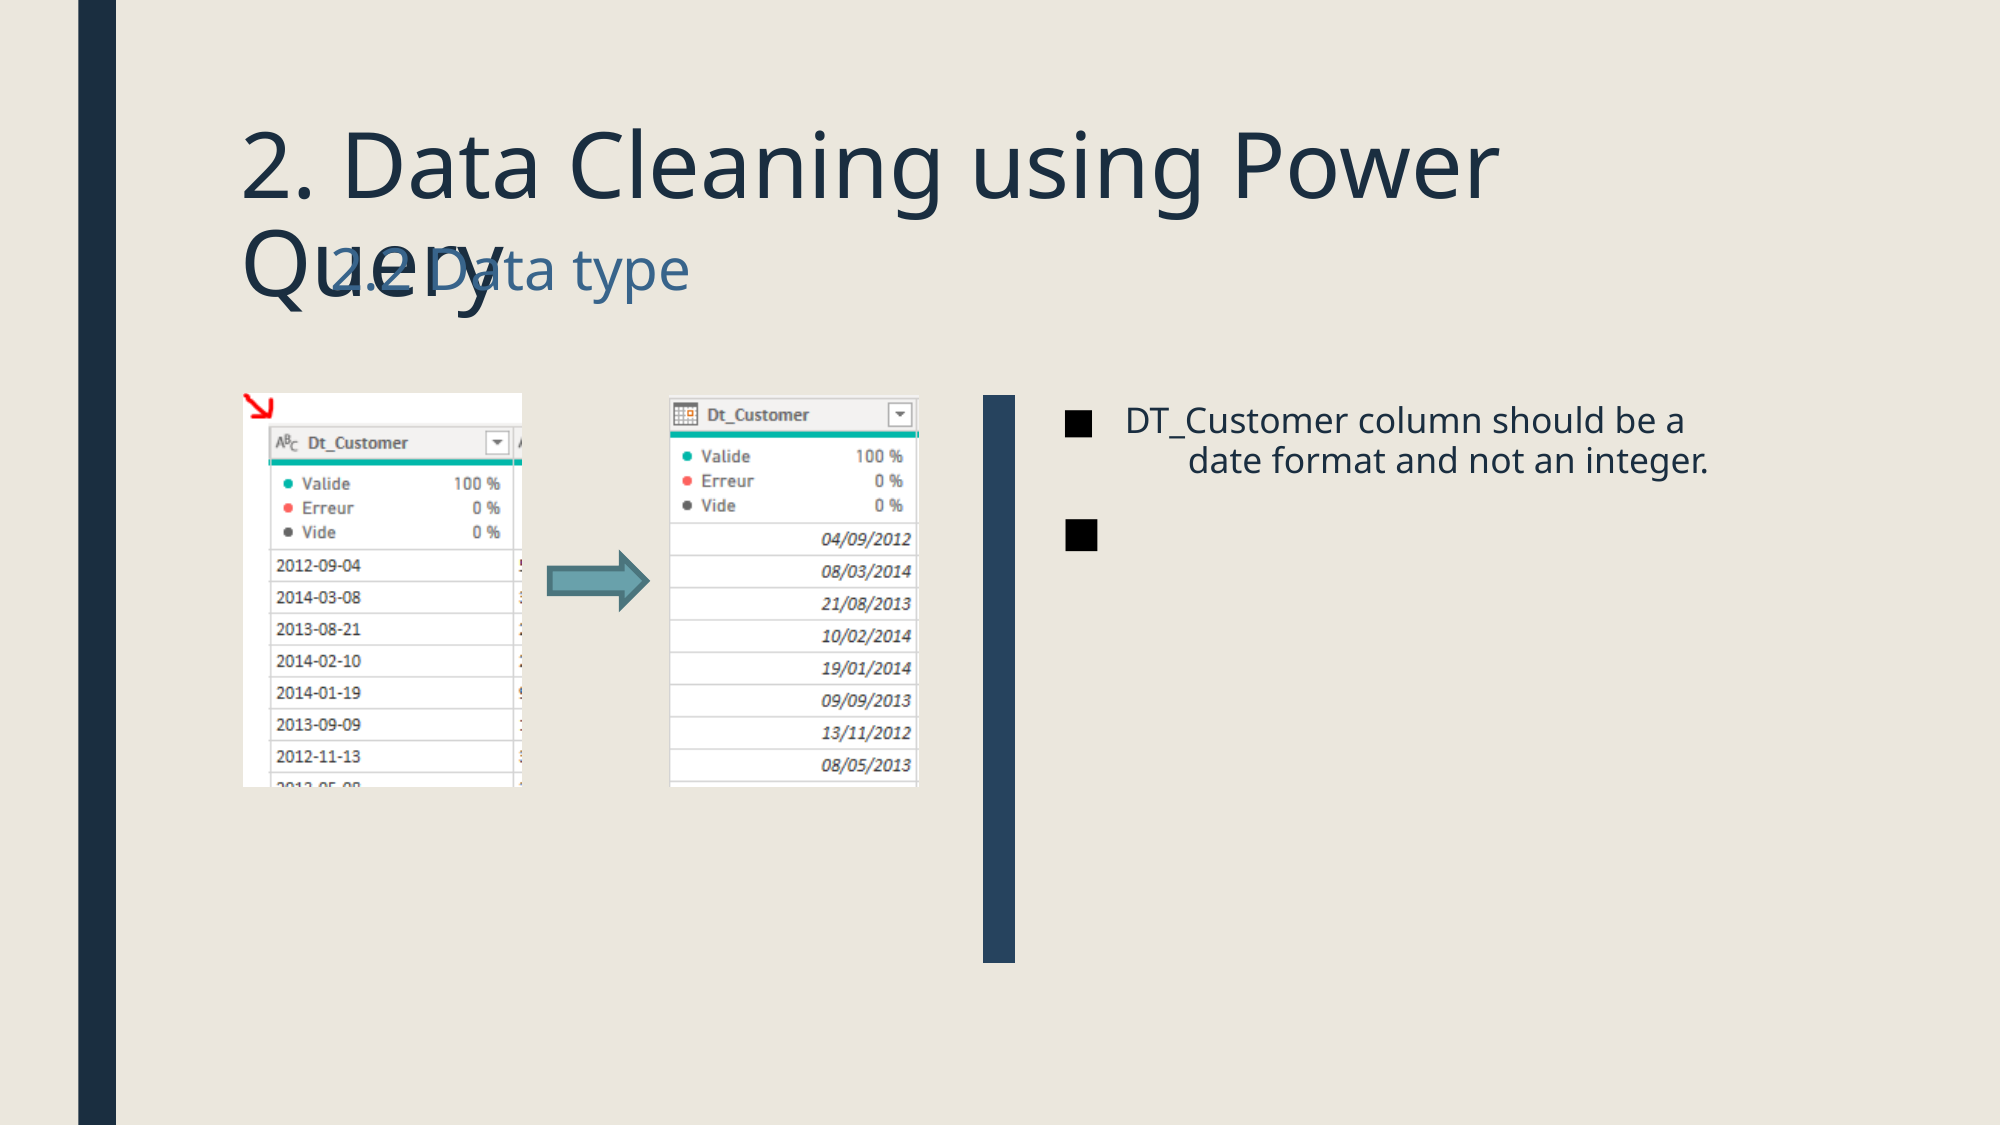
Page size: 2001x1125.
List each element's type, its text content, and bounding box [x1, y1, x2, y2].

picture [243, 393, 522, 787]
text_box [549, 556, 647, 606]
list DT_Customer column should be a date format and not an integer. [1046, 393, 1777, 982]
text_box [983, 395, 1015, 963]
picture [669, 395, 919, 787]
title 2. Data Cleaning using Power Query [225, 112, 1801, 357]
text_box 2.2 Data type [315, 224, 1685, 311]
